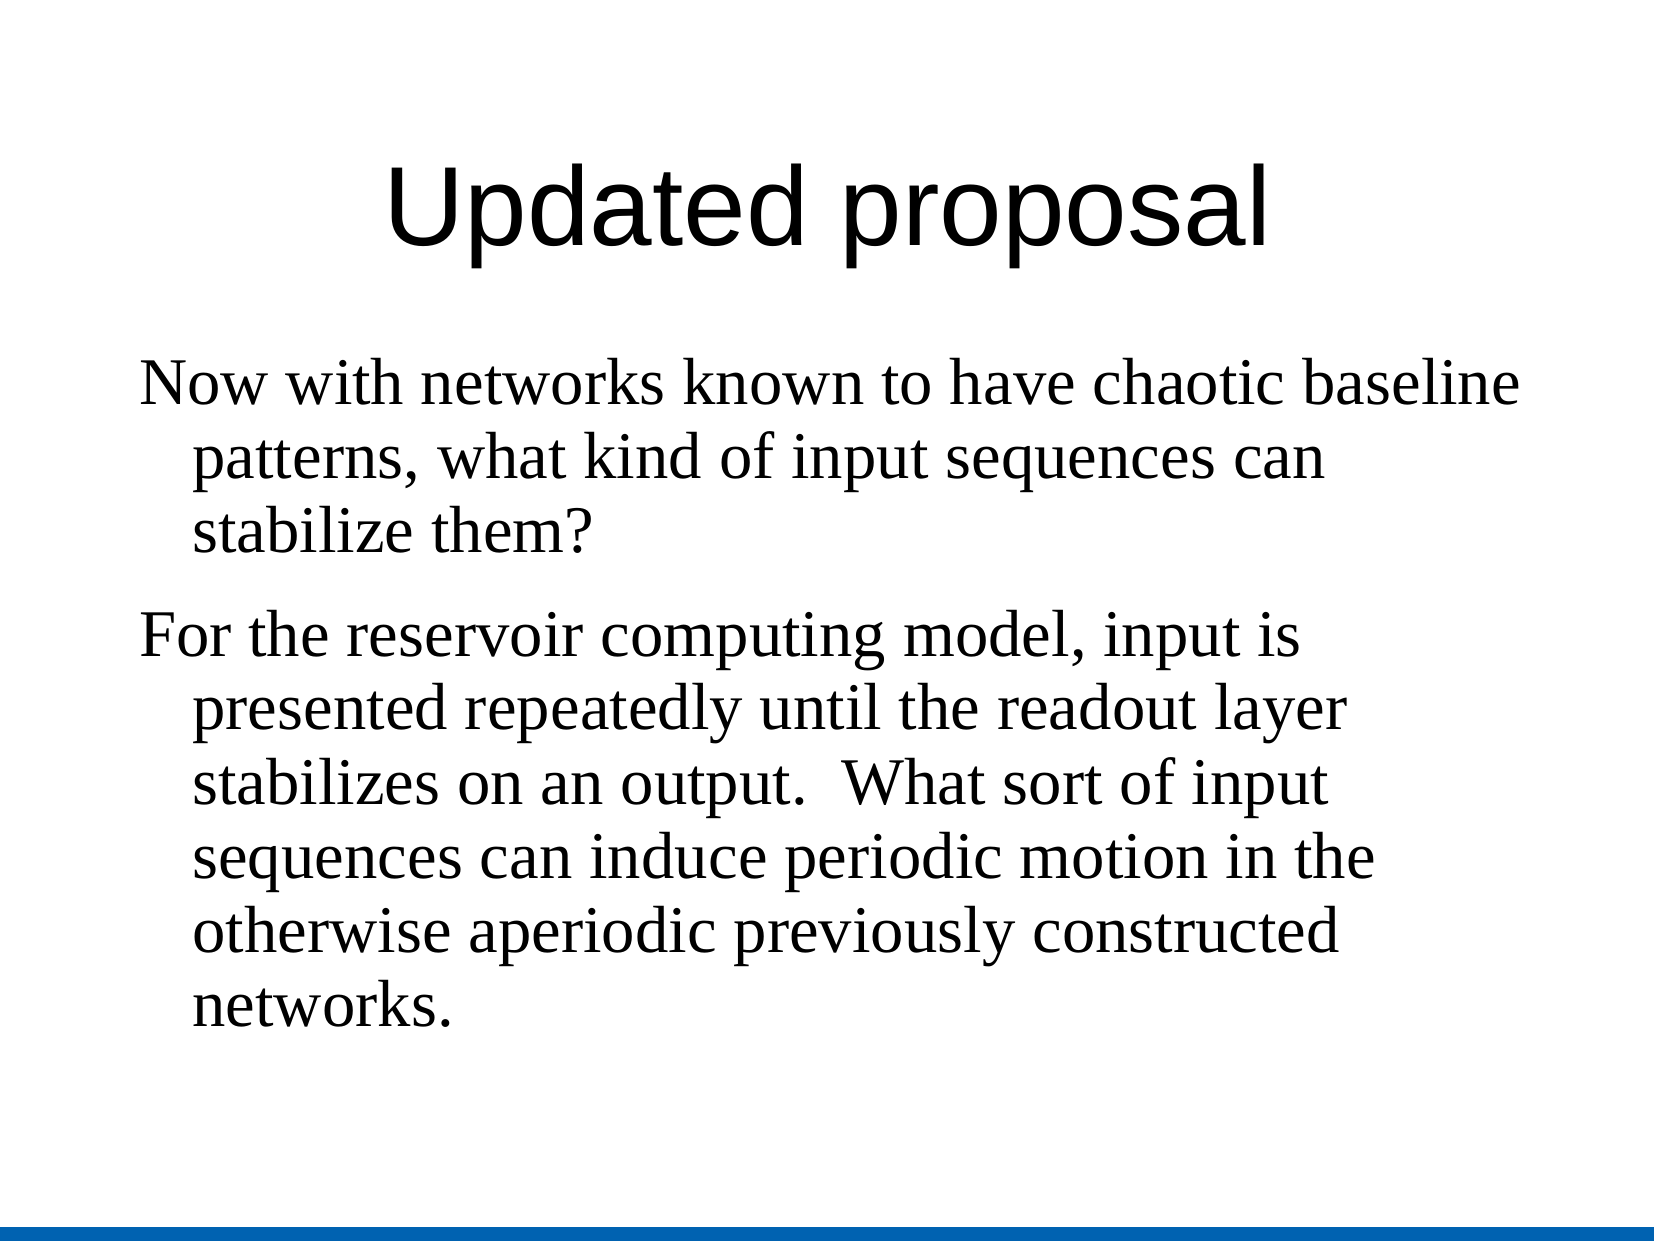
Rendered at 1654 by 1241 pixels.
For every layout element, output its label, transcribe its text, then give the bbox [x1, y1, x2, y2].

list Now with networks known to have chaotic baseline patterns, what kind of input sequences can stabilize them? For the reservoir computing model, input is presented repeatedly until the readout layer stabilizes on an output. What sort of input sequences can induce periodic motion in the otherwise aperiodic previously constructed networks. [121, 344, 1533, 1127]
title Updated proposal [121, 102, 1533, 311]
